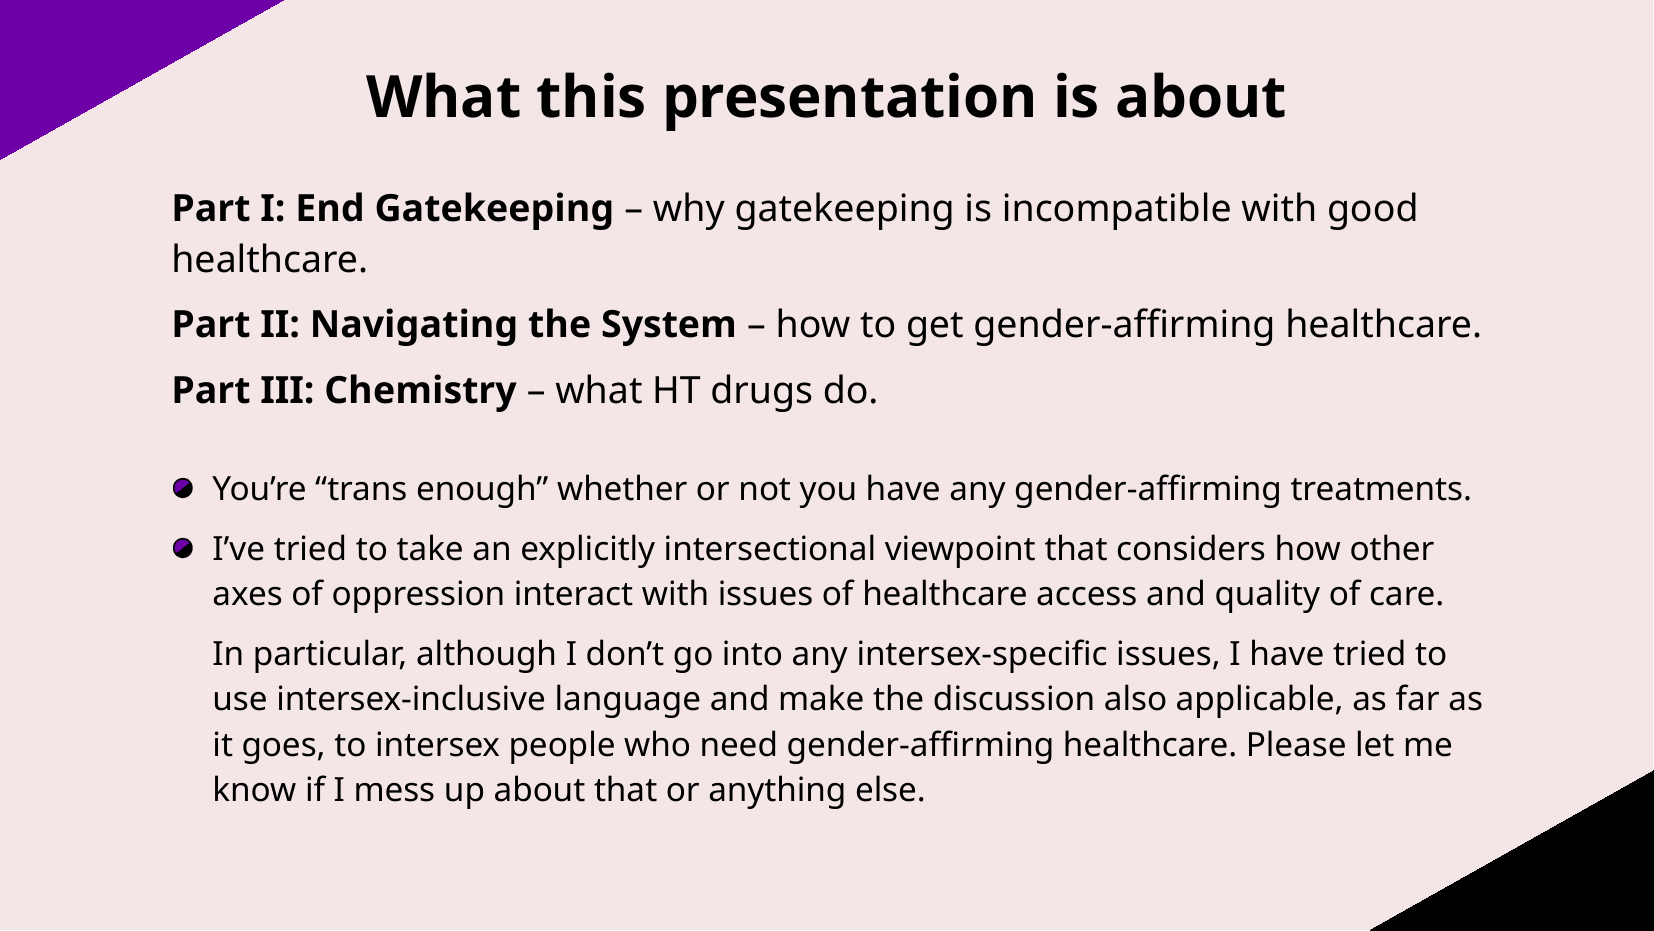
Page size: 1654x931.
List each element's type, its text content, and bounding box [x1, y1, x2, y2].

title What this presentation is about [82, 35, 1571, 154]
text_box [0, 0, 284, 160]
subtitle Part I: End Gatekeeping – why gatekeeping is incompatible with good healthcare. Part II: Navigating the System – how to get gender-affirming healthcare. Part III: Chemistry – what HT drugs do. You’re “trans enough” whether or not you have any gender-affirming treatments. I’ve tried to take an explicitly intersectional viewpoint that considers how other axes of oppression interact with issues of healthcare access and quality of care. In particular, although I don’t go into any intersex-specific issues, I have tried to use intersex-inclusive language and make the discussion also applicable, as far as it goes, to intersex people who need gender-affirming healthcare. Please let me know if I mess up about that or anything else. [129, 153, 1512, 839]
text_box [1370, 770, 1654, 931]
